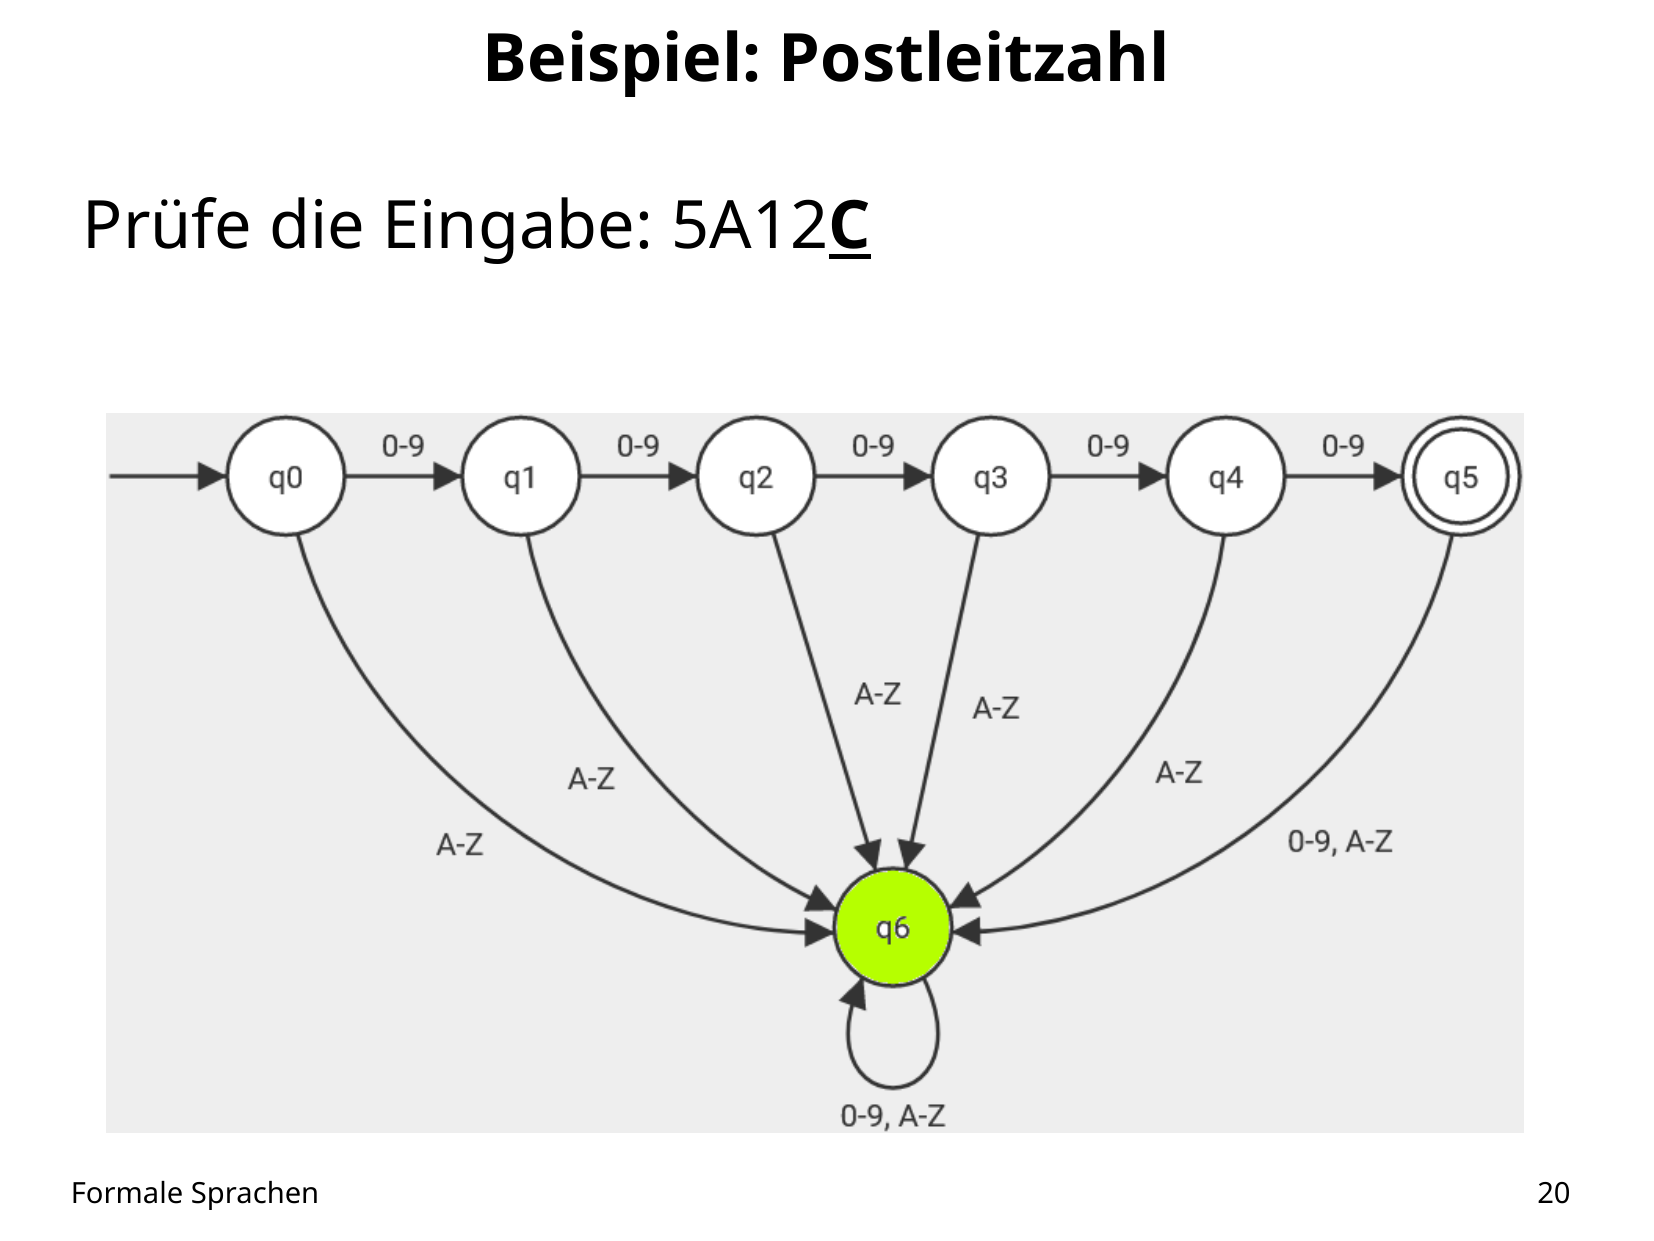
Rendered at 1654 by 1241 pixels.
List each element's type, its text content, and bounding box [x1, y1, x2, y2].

title Beispiel: Postleitzahl [0, 5, 1654, 107]
list Prüfe die Eingabe: 5A12C [82, 177, 1571, 1123]
picture [106, 413, 1524, 1133]
